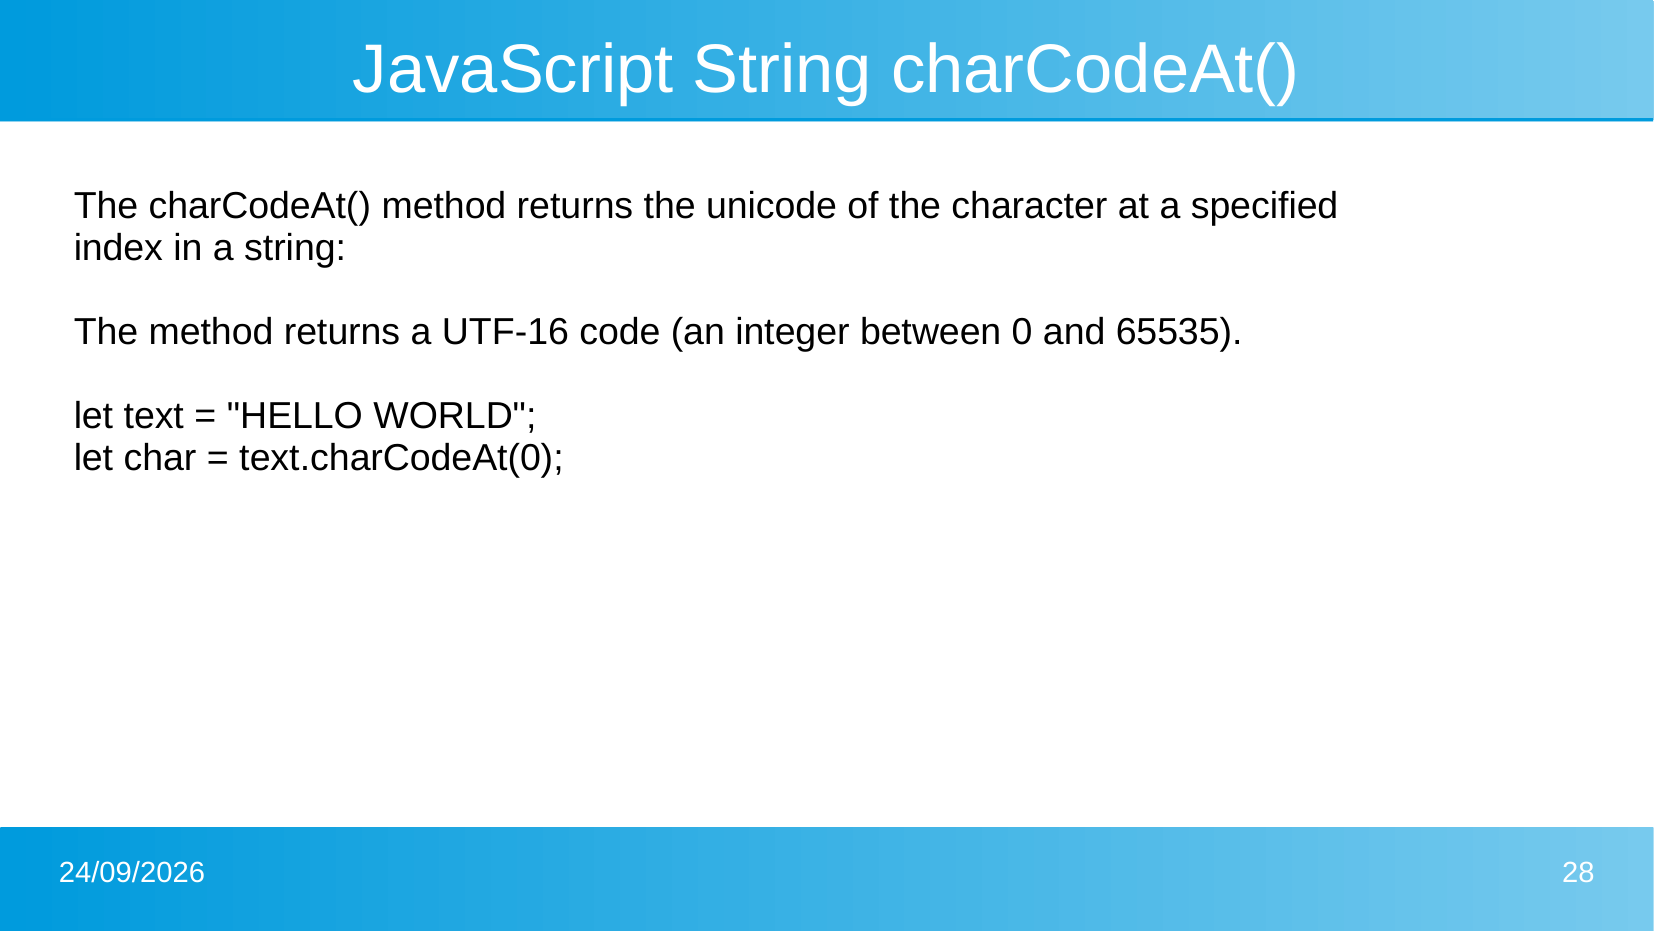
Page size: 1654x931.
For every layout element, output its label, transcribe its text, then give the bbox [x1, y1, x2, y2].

text_box The charCodeAt() method returns the unicode of the character at a specified index in a string: The method returns a UTF-16 code (an integer between 0 and 65535). let text = "HELLO WORLD"; let char = text.charCodeAt(0); [59, 177, 1447, 486]
title JavaScript String charCodeAt() [59, 29, 1595, 108]
